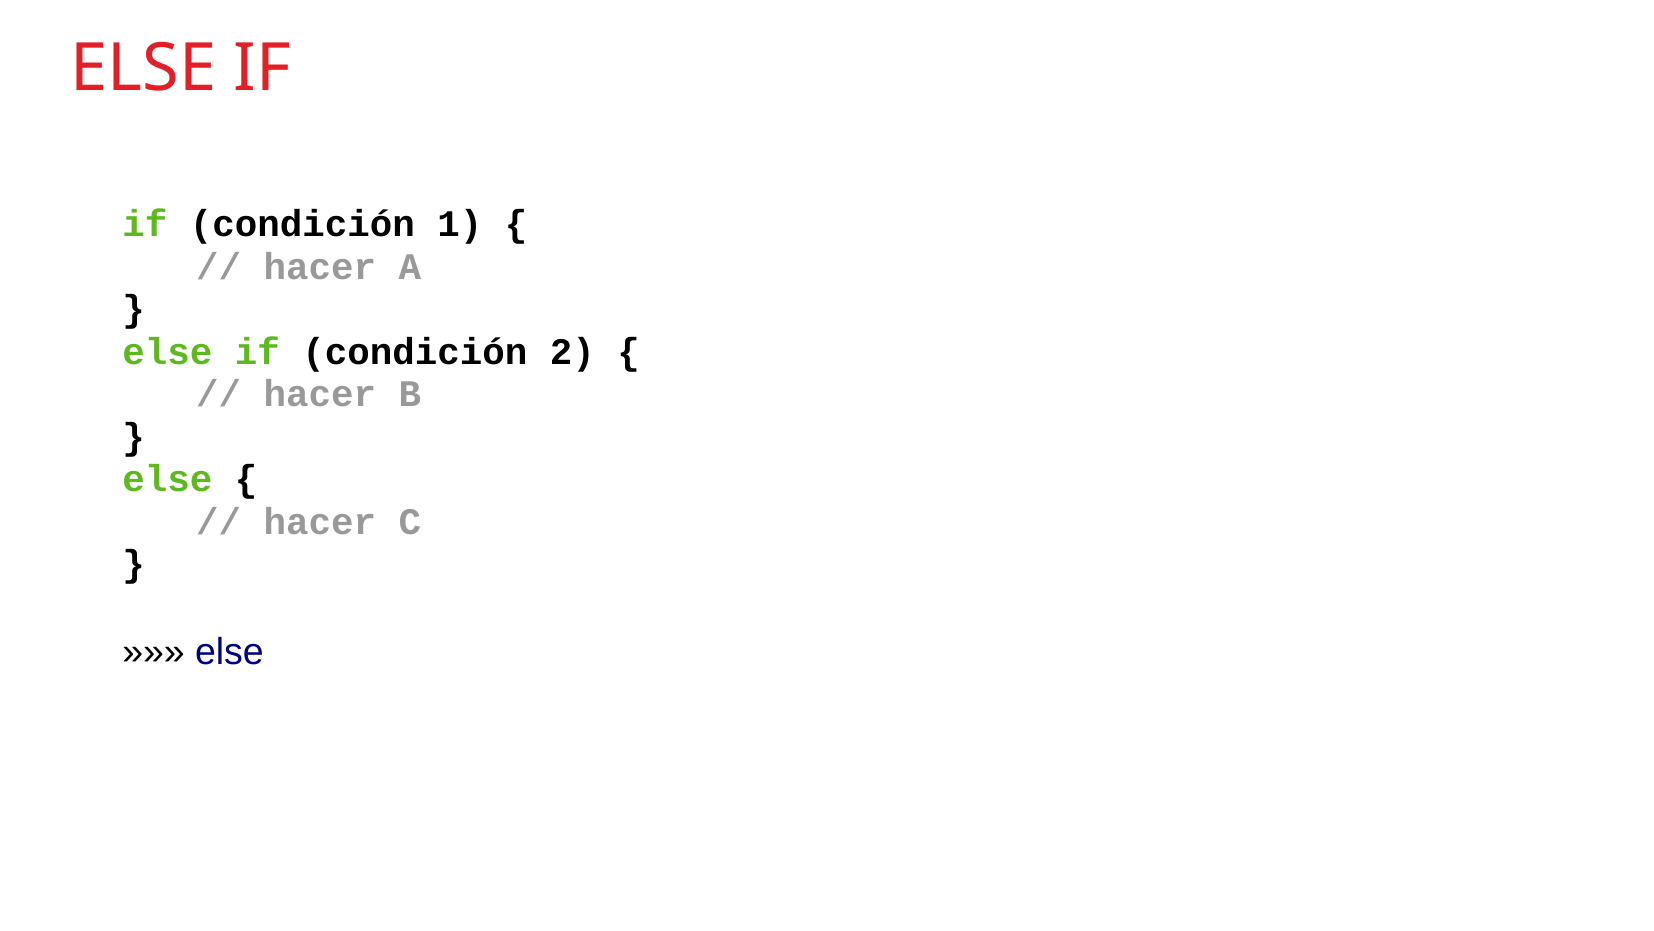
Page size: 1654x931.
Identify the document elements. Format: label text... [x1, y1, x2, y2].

text_box if (condición 1) { // hacer A } else if (condición 2) { // hacer B } else { // hacer C } »»» else [107, 198, 1546, 681]
title ELSE IF [70, 11, 1347, 118]
